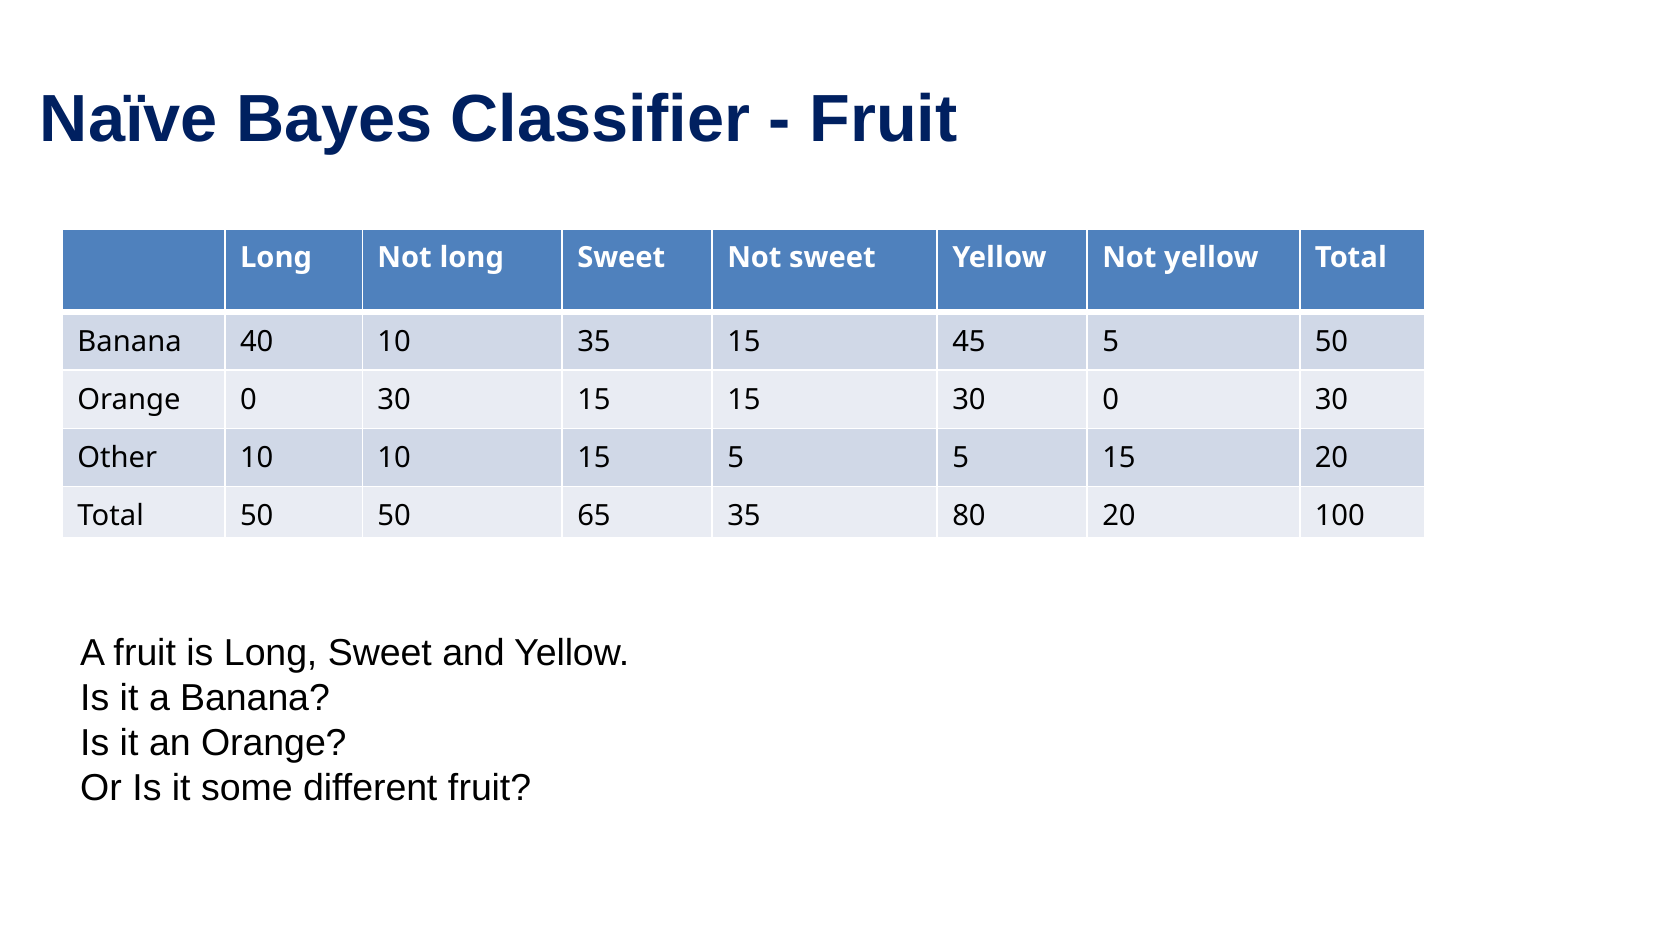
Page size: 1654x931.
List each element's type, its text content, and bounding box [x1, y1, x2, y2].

table_cell 80 [938, 487, 1086, 537]
table_cell 5 [938, 429, 1086, 486]
table_cell Banana [63, 315, 224, 369]
table_cell 20 [1301, 429, 1424, 486]
table_cell 10 [363, 315, 561, 369]
table_cell 100 [1301, 487, 1424, 537]
table_cell 30 [363, 371, 561, 428]
table_cell Total [63, 487, 224, 537]
table_cell 50 [1301, 315, 1424, 369]
table_cell 35 [563, 315, 711, 369]
table_cell 15 [713, 371, 936, 428]
table_cell 15 [563, 429, 711, 486]
table_cell 5 [1088, 315, 1299, 369]
table_header [63, 230, 224, 309]
table_header Total [1301, 230, 1424, 309]
table_cell 40 [226, 315, 362, 369]
table_header Sweet [563, 230, 711, 309]
table_cell 15 [1088, 429, 1299, 486]
table_header Not long [363, 230, 561, 309]
table_cell 35 [713, 487, 936, 537]
table_cell 65 [563, 487, 711, 537]
table_cell 50 [226, 487, 362, 537]
table_header Not yellow [1088, 230, 1299, 309]
table_cell 0 [1088, 371, 1299, 428]
table_cell 20 [1088, 487, 1299, 537]
table_header Yellow [938, 230, 1086, 309]
table_cell 50 [363, 487, 561, 537]
table_cell Orange [63, 371, 224, 428]
table_header Not sweet [713, 230, 936, 309]
table_cell 15 [563, 371, 711, 428]
table_cell 45 [938, 315, 1086, 369]
table_cell 5 [713, 429, 936, 486]
text_box A fruit is Long, Sweet and Yellow. Is it a Banana? Is it an Orange? Or Is it some different fruit? [65, 620, 916, 815]
table_header Long [226, 230, 362, 309]
table_cell 30 [938, 371, 1086, 428]
table_cell 30 [1301, 371, 1424, 428]
title Naïve Bayes Classifier - Fruit [24, 24, 1096, 163]
table_cell 15 [713, 315, 936, 369]
table_cell 0 [226, 371, 362, 428]
table_cell 10 [226, 429, 362, 486]
table_cell 10 [363, 429, 561, 486]
table_cell Other [63, 429, 224, 486]
